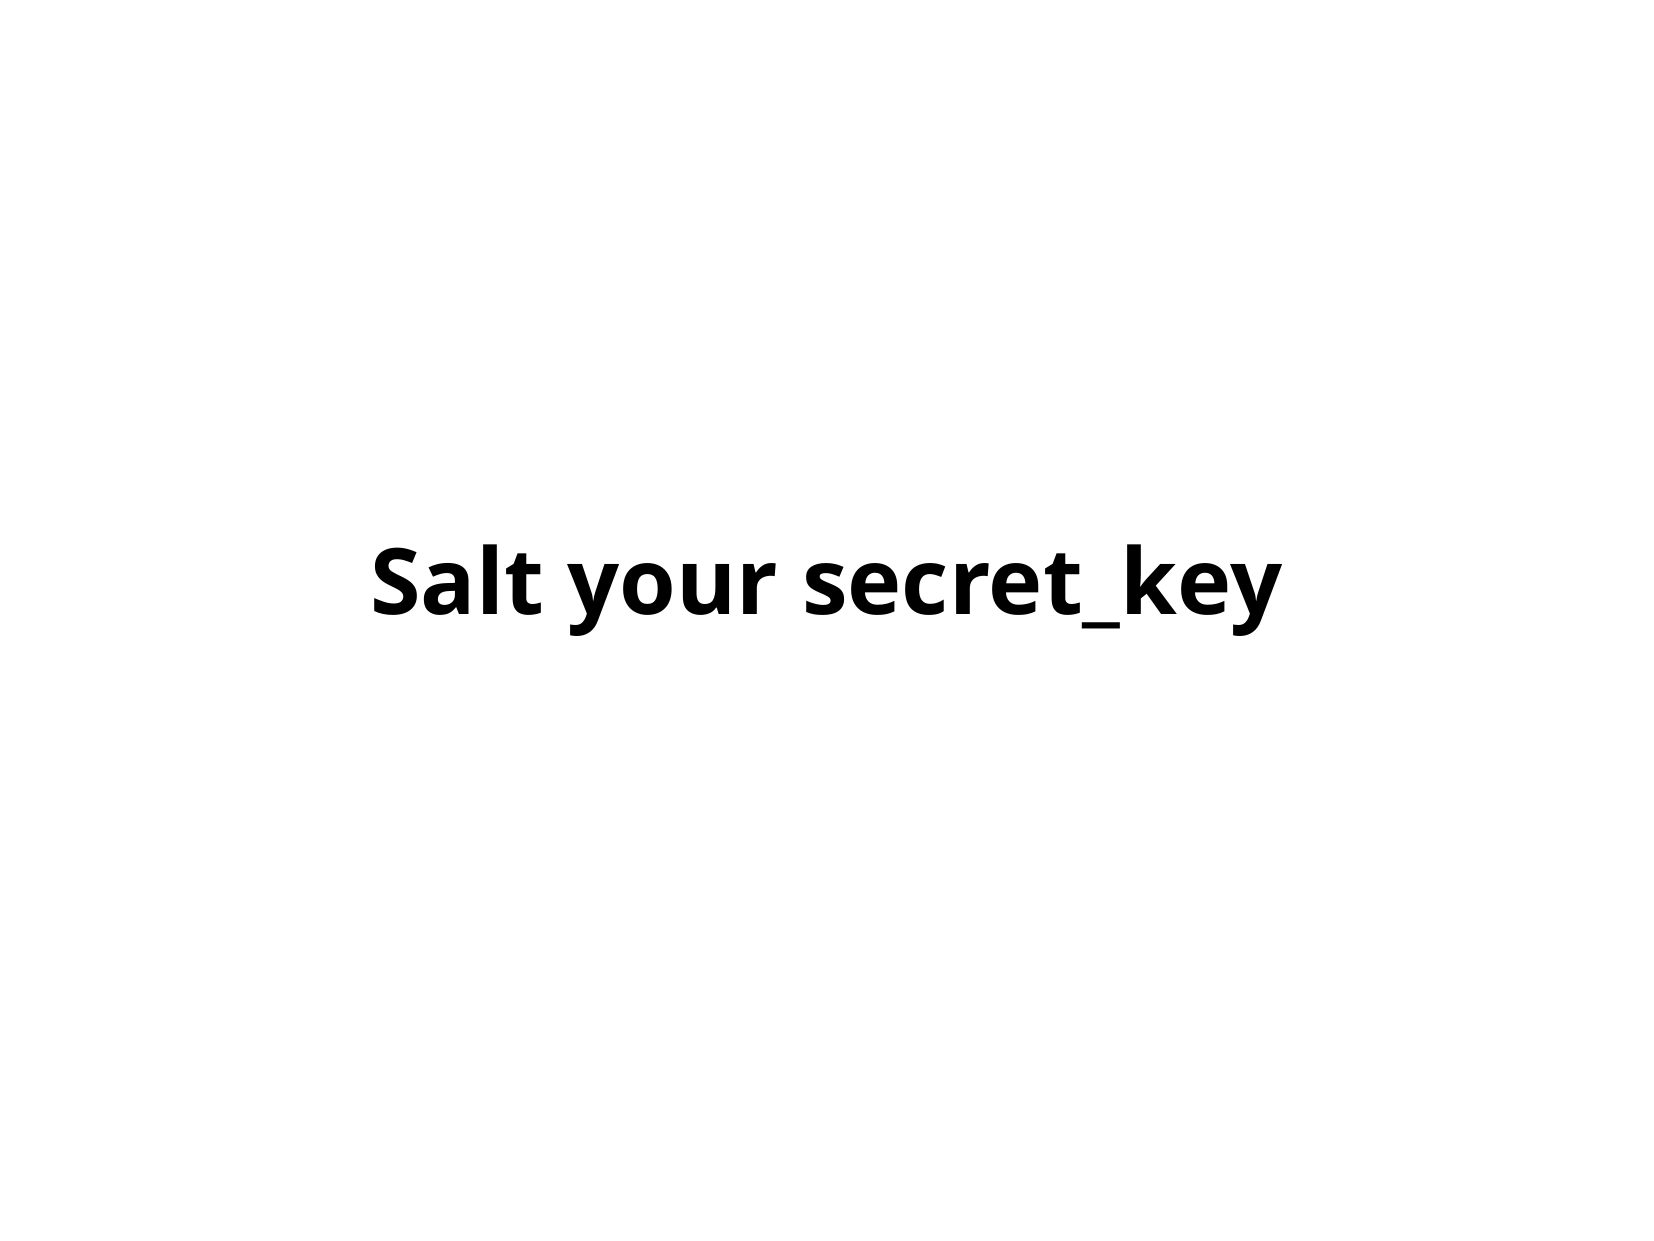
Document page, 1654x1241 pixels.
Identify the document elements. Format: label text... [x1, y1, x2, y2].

subtitle Salt your secret_key [82, 49, 1571, 1109]
